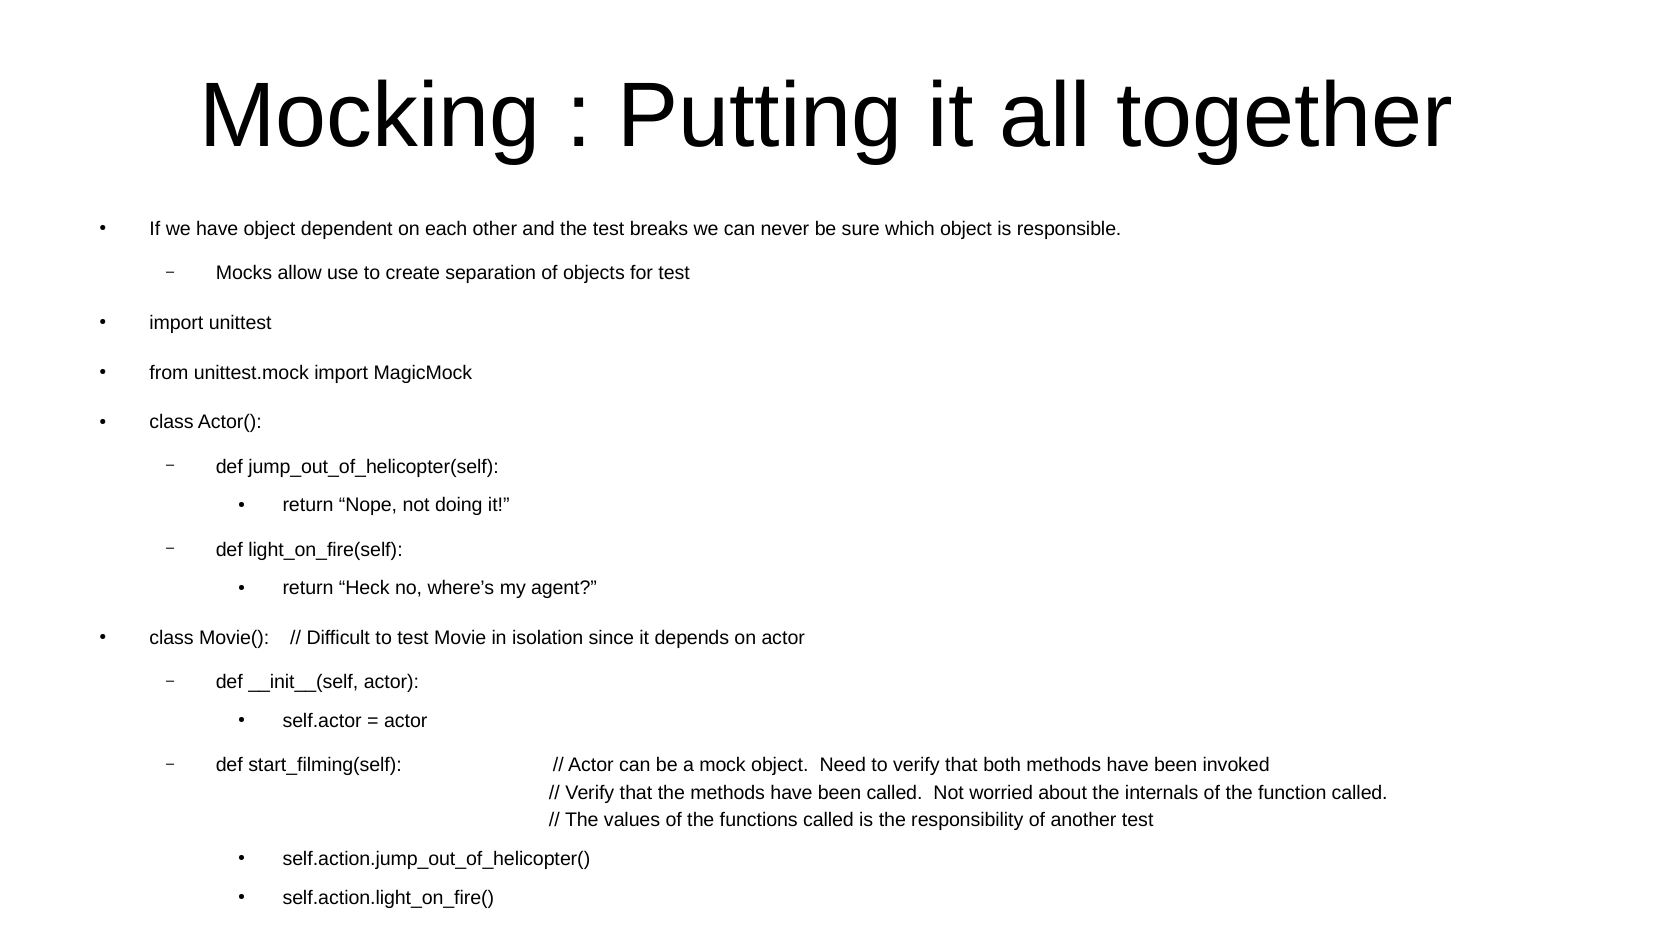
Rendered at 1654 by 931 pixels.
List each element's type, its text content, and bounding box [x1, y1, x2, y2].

title Mocking : Putting it all together [82, 37, 1571, 193]
list If we have object dependent on each other and the test breaks we can never be sure which object is responsible. Mocks allow use to create separation of objects for test import unittest from unittest.mock import MagicMock class Actor(): def jump_out_of_helicopter(self): return “Nope, not doing it!” def light_on_fire(self): return “Heck no, where’s my agent?” class Movie(): // Difficult to test Movie in isolation since it depends on actor def __init__(self, actor): self.actor = actor def start_filming(self): // Actor can be a mock object. Need to verify that both methods have been invoked // Verify that the methods have been called. Not worried about the internals of the function called. // The values of the functions called is the responsibility of another test self.action.jump_out_of_helicopter() self.action.light_on_fire() [82, 217, 1636, 916]
